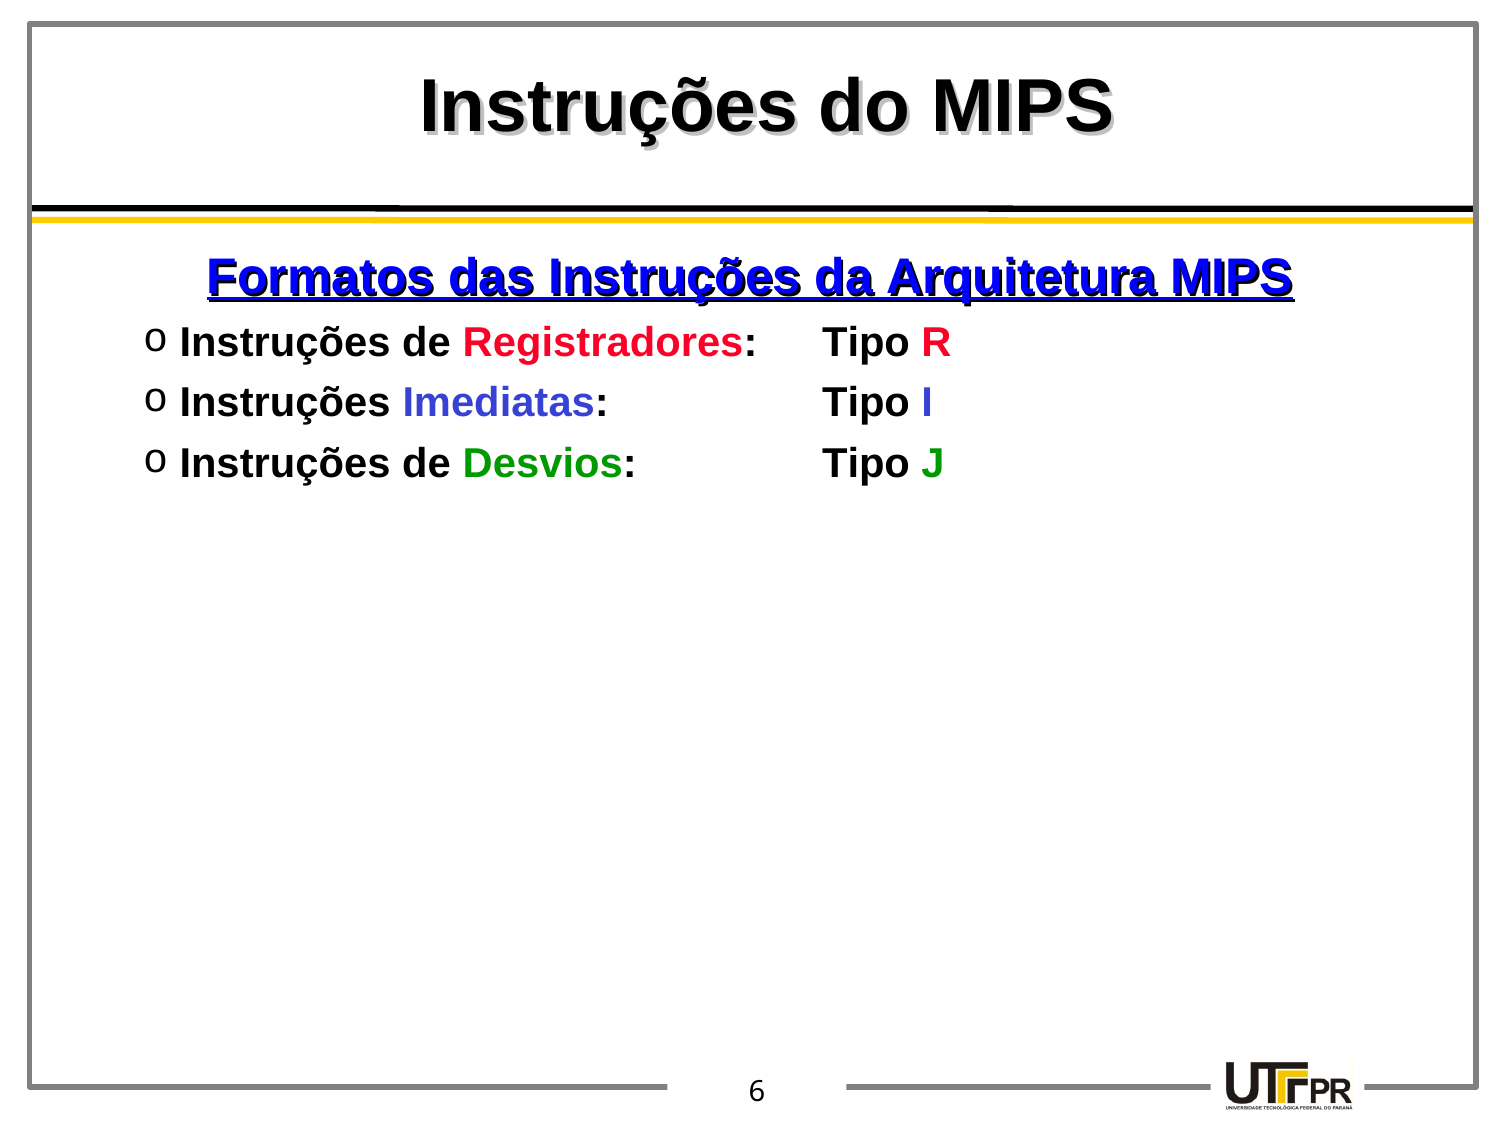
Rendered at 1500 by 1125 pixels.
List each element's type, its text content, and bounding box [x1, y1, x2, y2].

list Formatos das Instruções da Arquitetura MIPS Instruções de Registradores: Tipo R Instruções Imediatas: Tipo I Instruções de Desvios: Tipo J [72, 243, 1428, 1013]
picture [1225, 1062, 1353, 1110]
title Instruções do MIPS [29, 59, 1477, 207]
